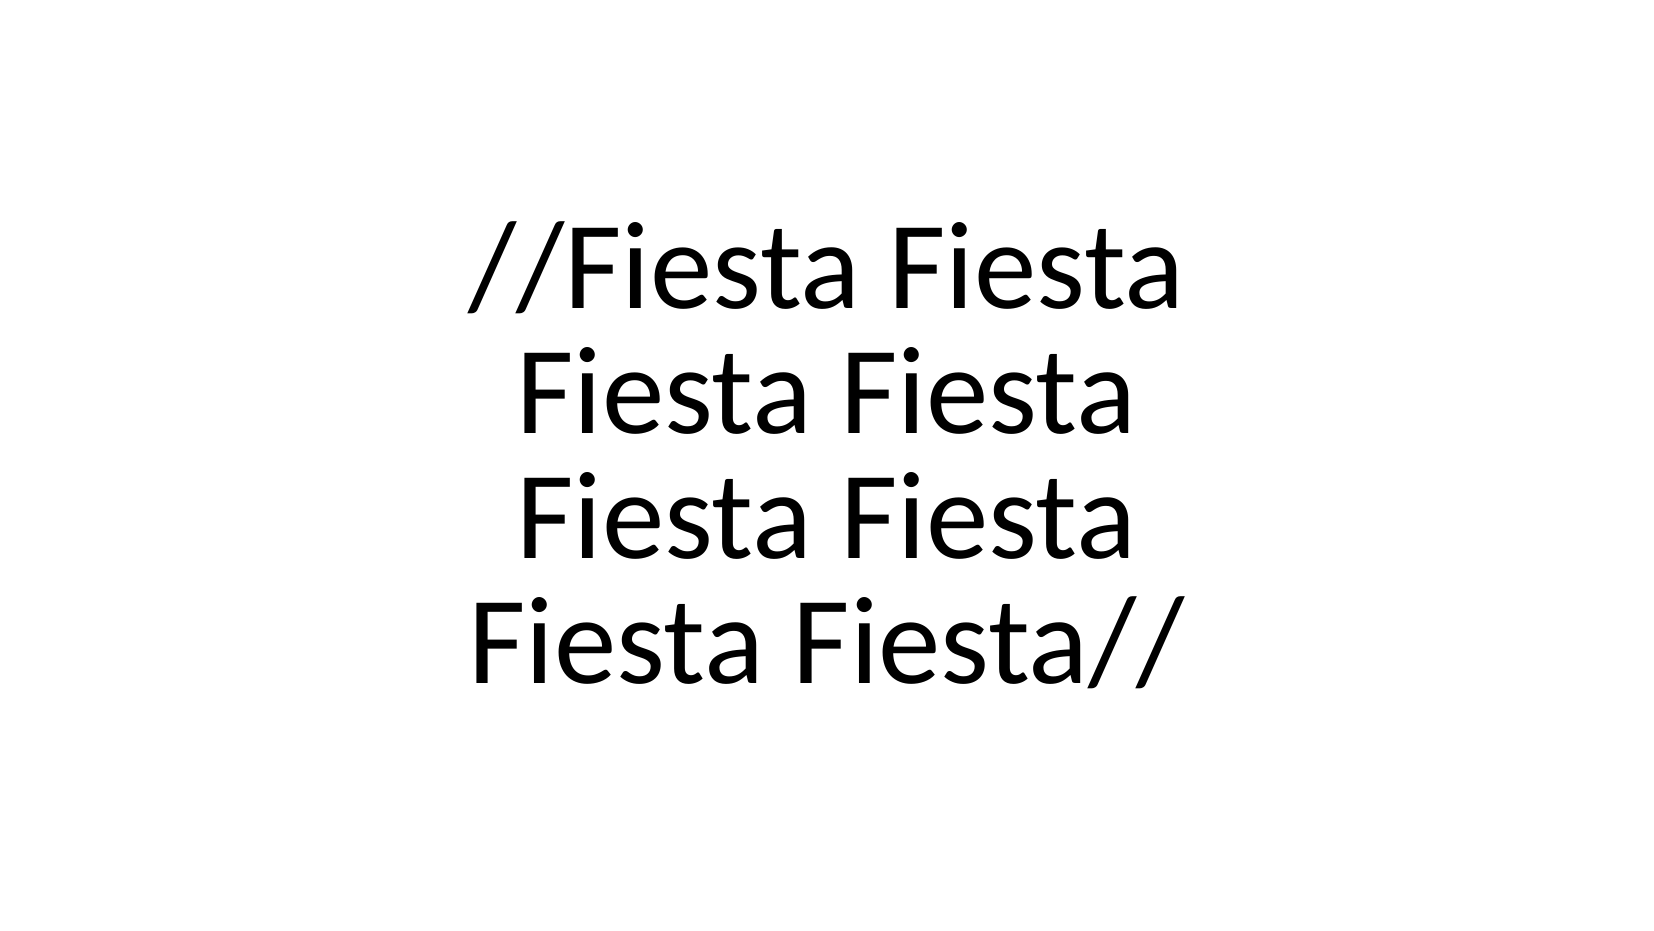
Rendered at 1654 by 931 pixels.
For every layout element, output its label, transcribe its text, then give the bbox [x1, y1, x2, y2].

title //Fiesta Fiesta Fiesta Fiesta Fiesta Fiesta Fiesta Fiesta// [0, 0, 1654, 931]
